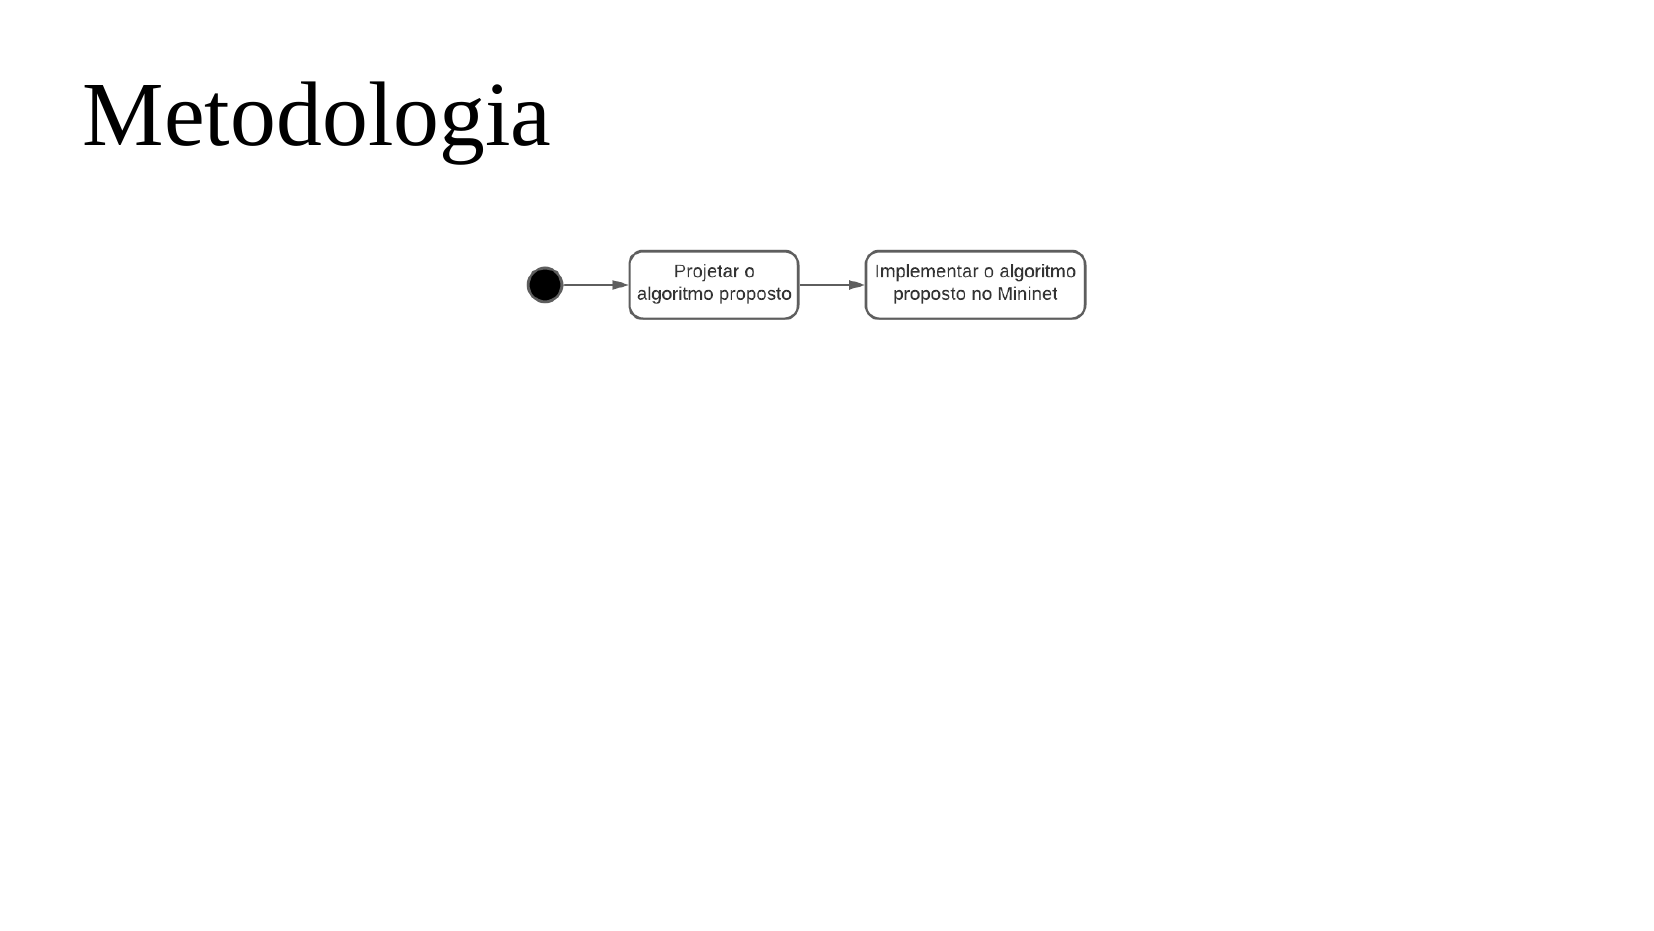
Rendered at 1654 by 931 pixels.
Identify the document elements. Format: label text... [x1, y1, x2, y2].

title Metodologia [82, 37, 1571, 193]
picture [494, 217, 1159, 758]
